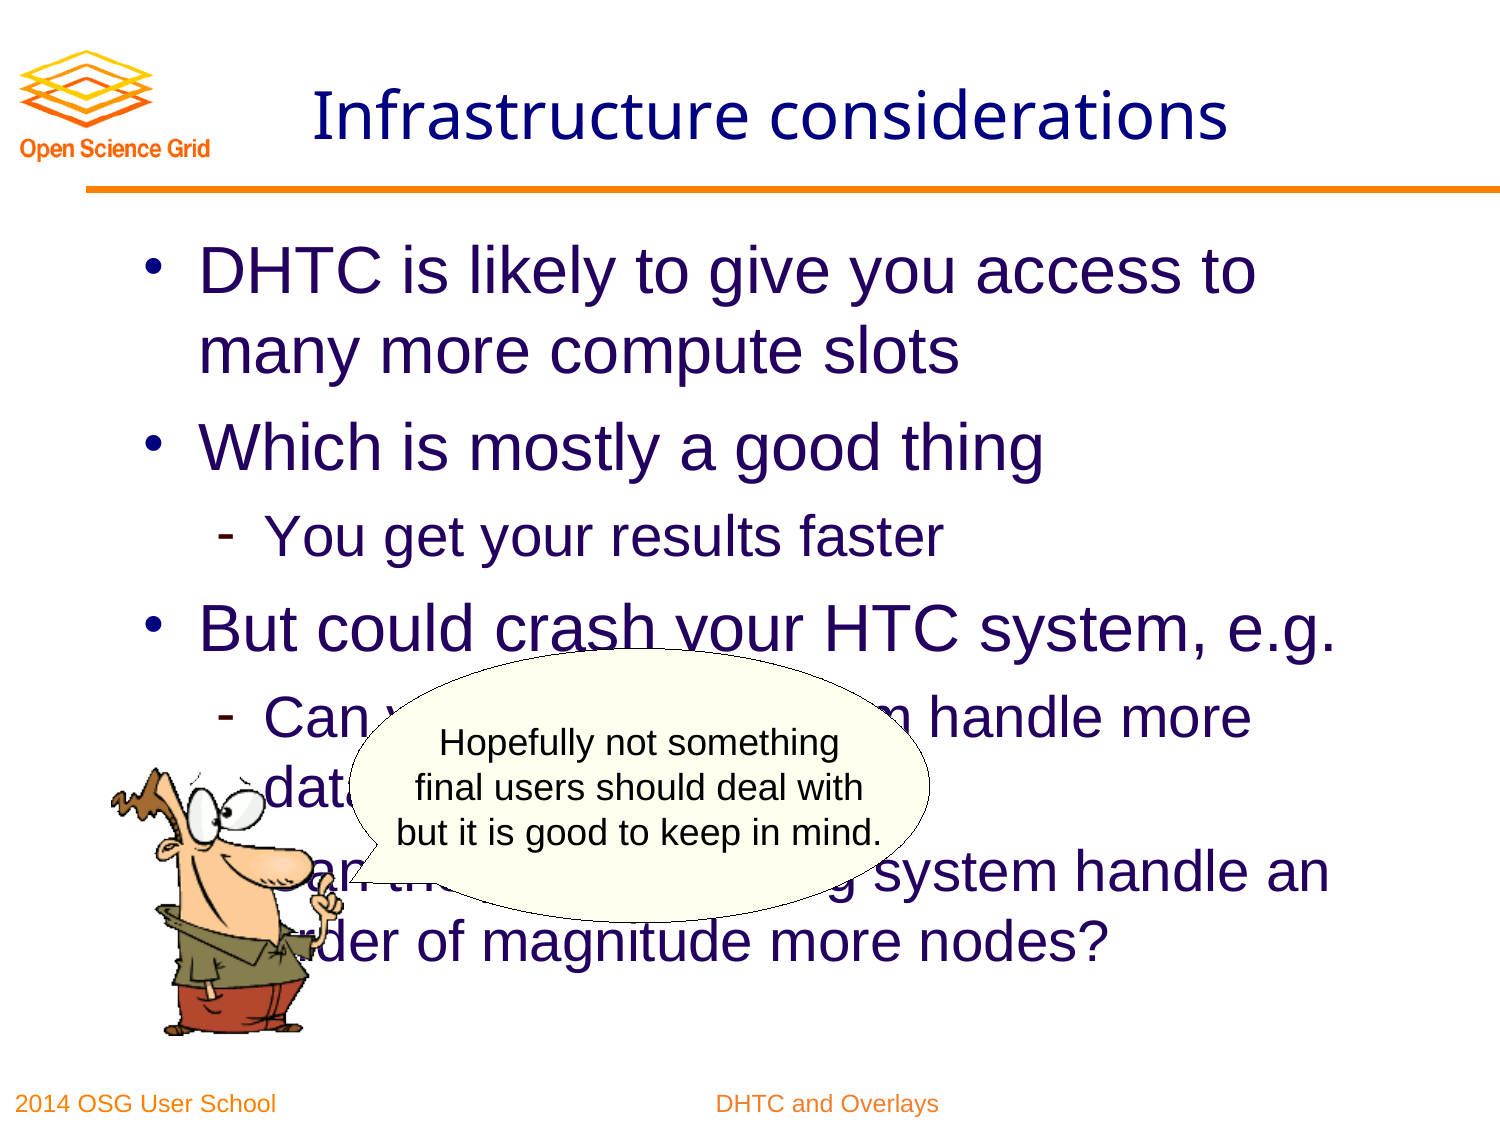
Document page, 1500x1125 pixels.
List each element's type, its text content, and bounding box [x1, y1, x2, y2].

text_box Hopefully not something final users should deal with but it is good to keep in mind. [349, 648, 930, 923]
picture [0, 27, 201, 179]
list DHTC is likely to give you access to many more compute slots Which is mostly a good thing You get your results faster But could crash your HTC system, e.g. Can your storage system handle more data traffic? Can the job scheduling system handle an order of magnitude more nodes? [127, 218, 1403, 1033]
title Infrastructure considerations [201, 18, 1342, 207]
picture [111, 766, 344, 1036]
